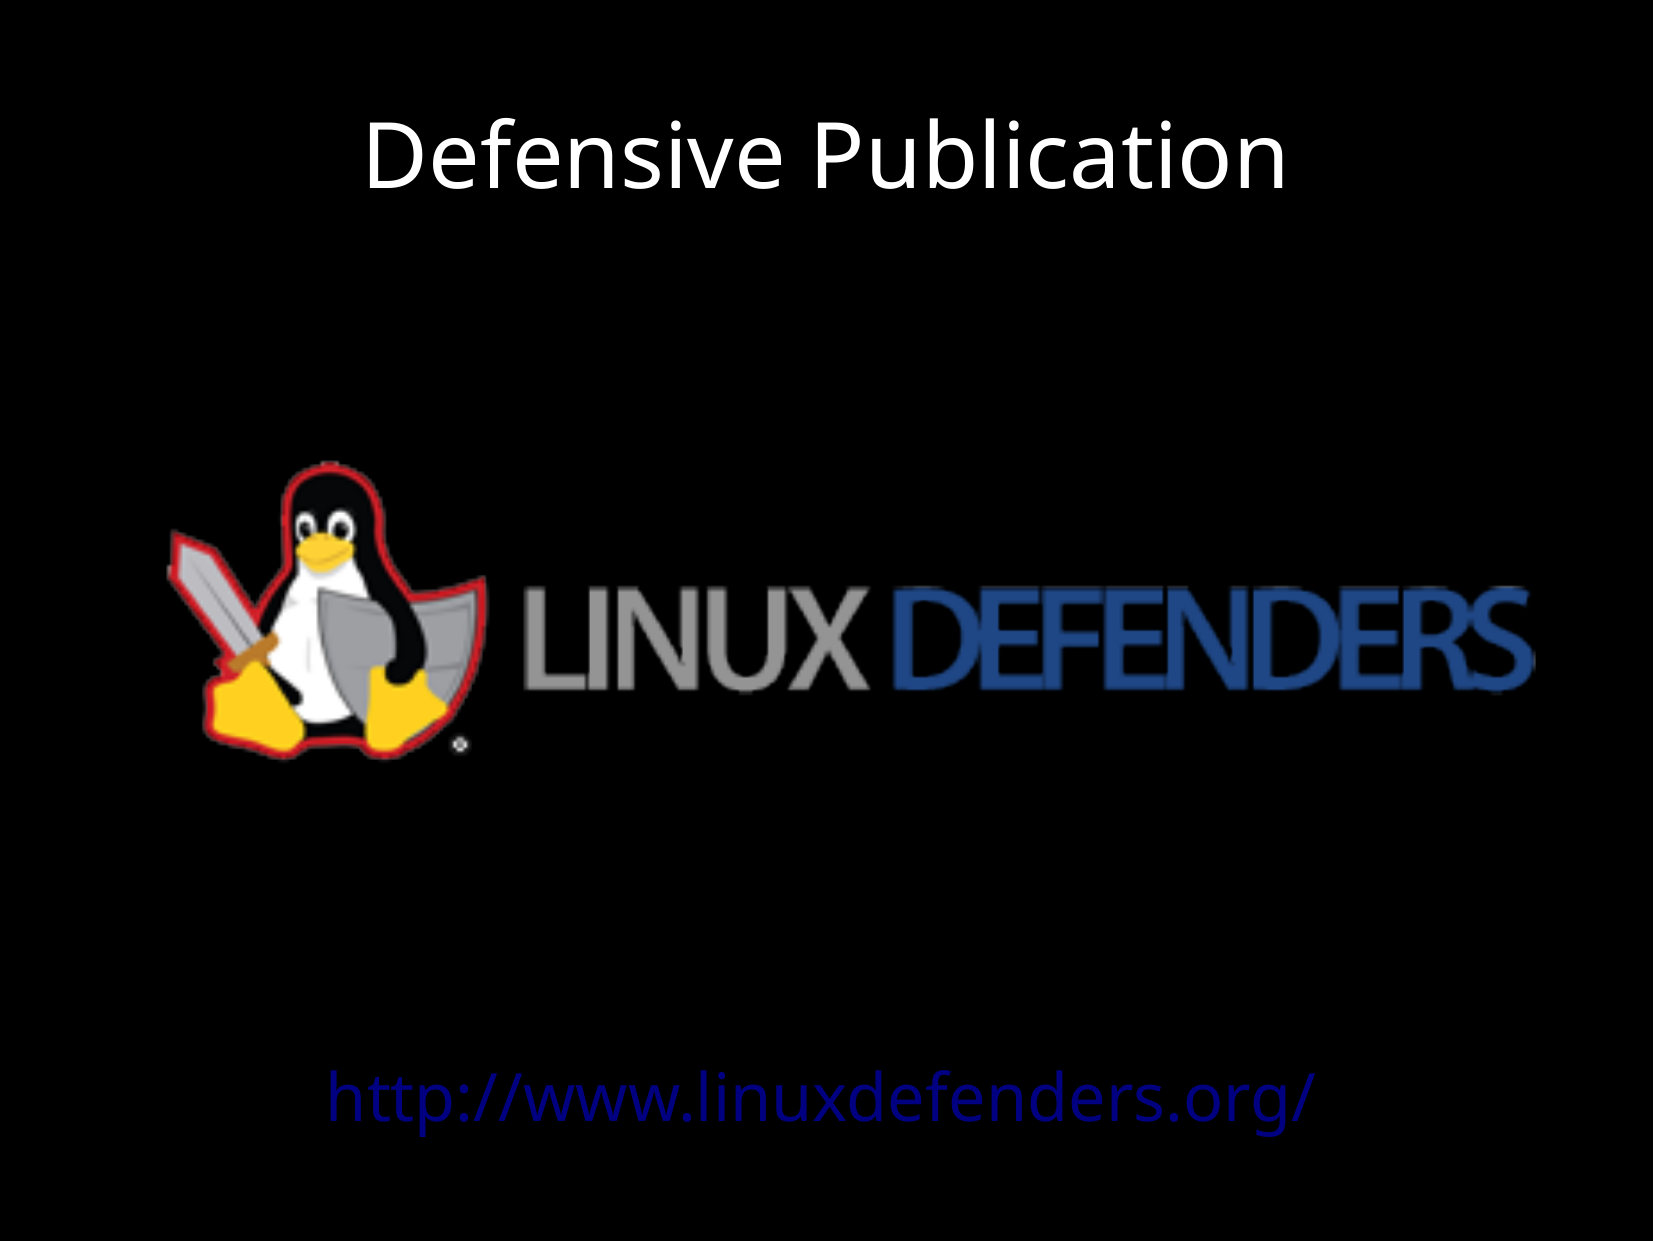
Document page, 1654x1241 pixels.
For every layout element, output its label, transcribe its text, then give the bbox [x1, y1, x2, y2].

title Defensive Publication [82, 49, 1571, 257]
list http://www.linuxdefenders.org/ [255, 930, 1653, 1156]
picture [133, 445, 1561, 785]
